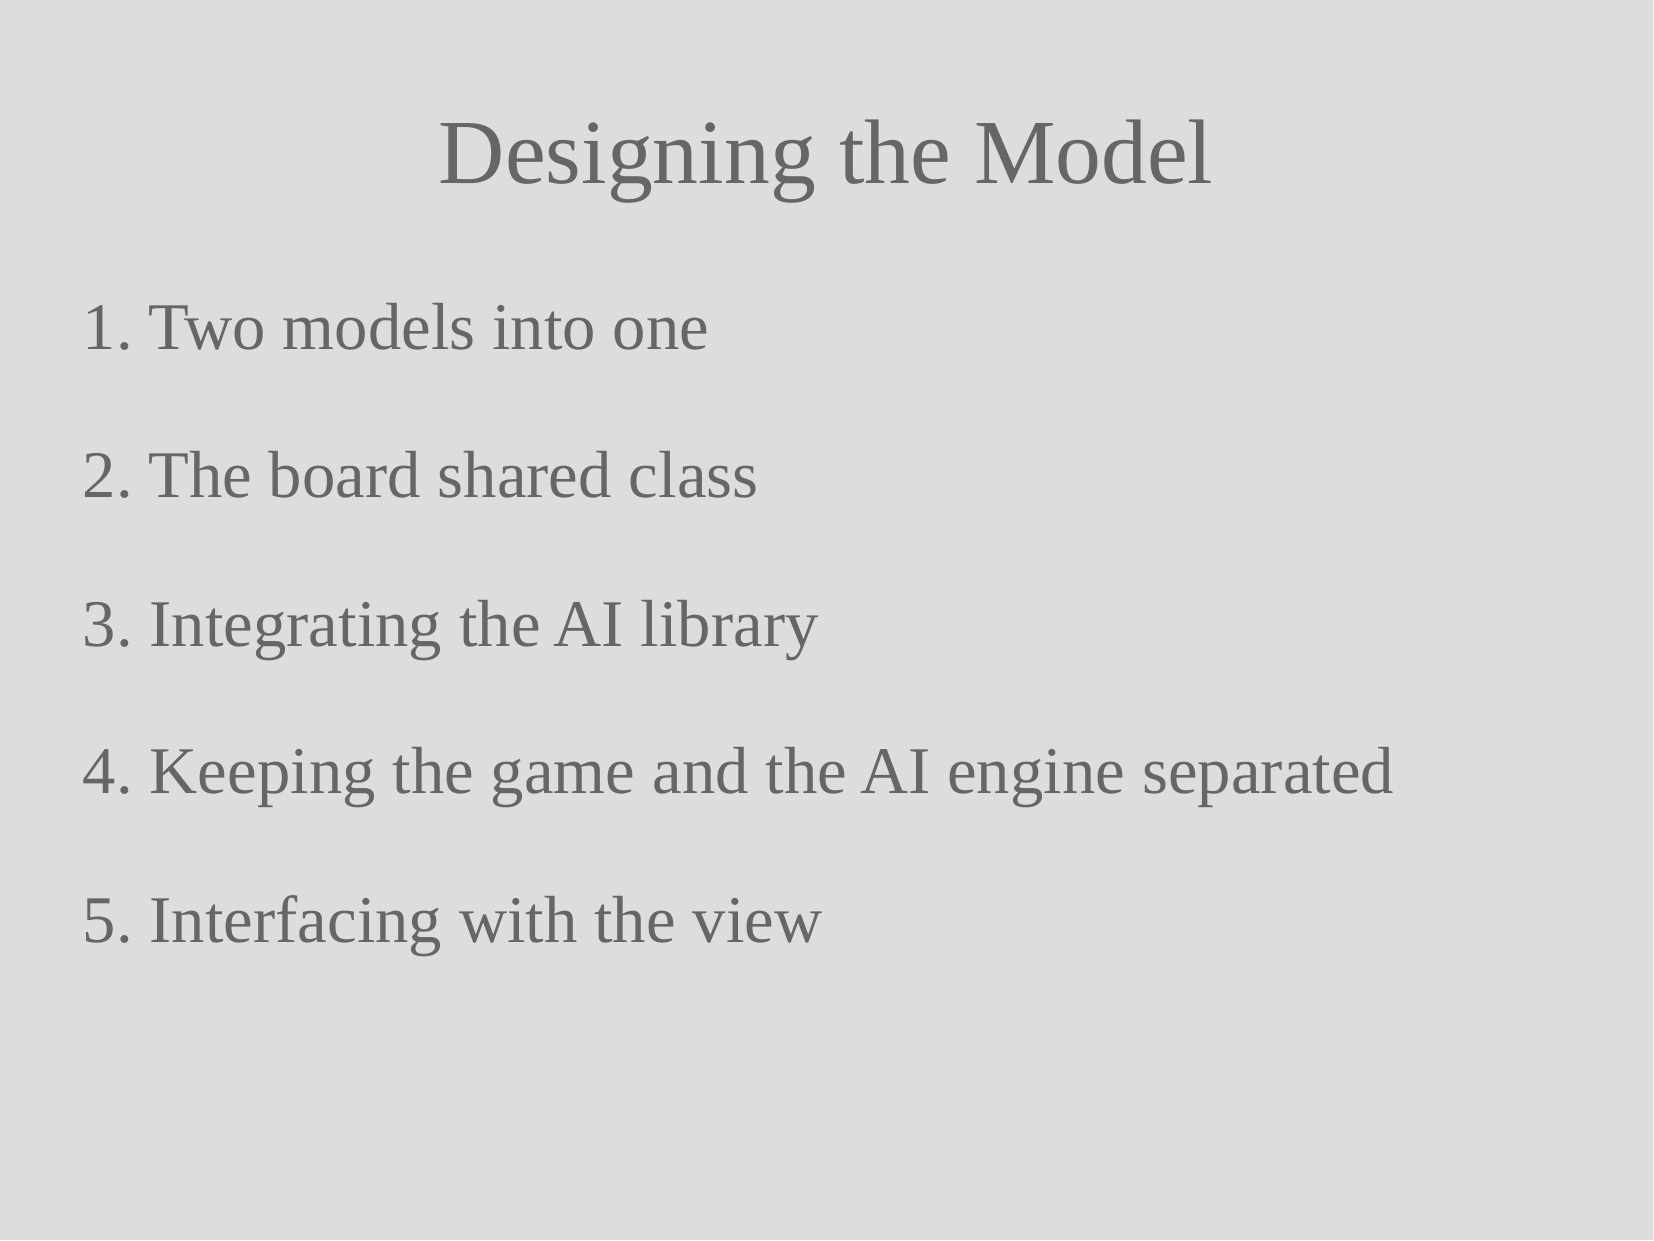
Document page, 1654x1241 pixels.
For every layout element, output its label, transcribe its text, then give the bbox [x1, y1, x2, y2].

title Designing the Model [82, 49, 1571, 257]
subtitle 1. Two models into one 2. The board shared class 3. Integrating the AI library 4. Keeping the game and the AI engine separated 5. Interfacing with the view [82, 290, 1571, 1010]
